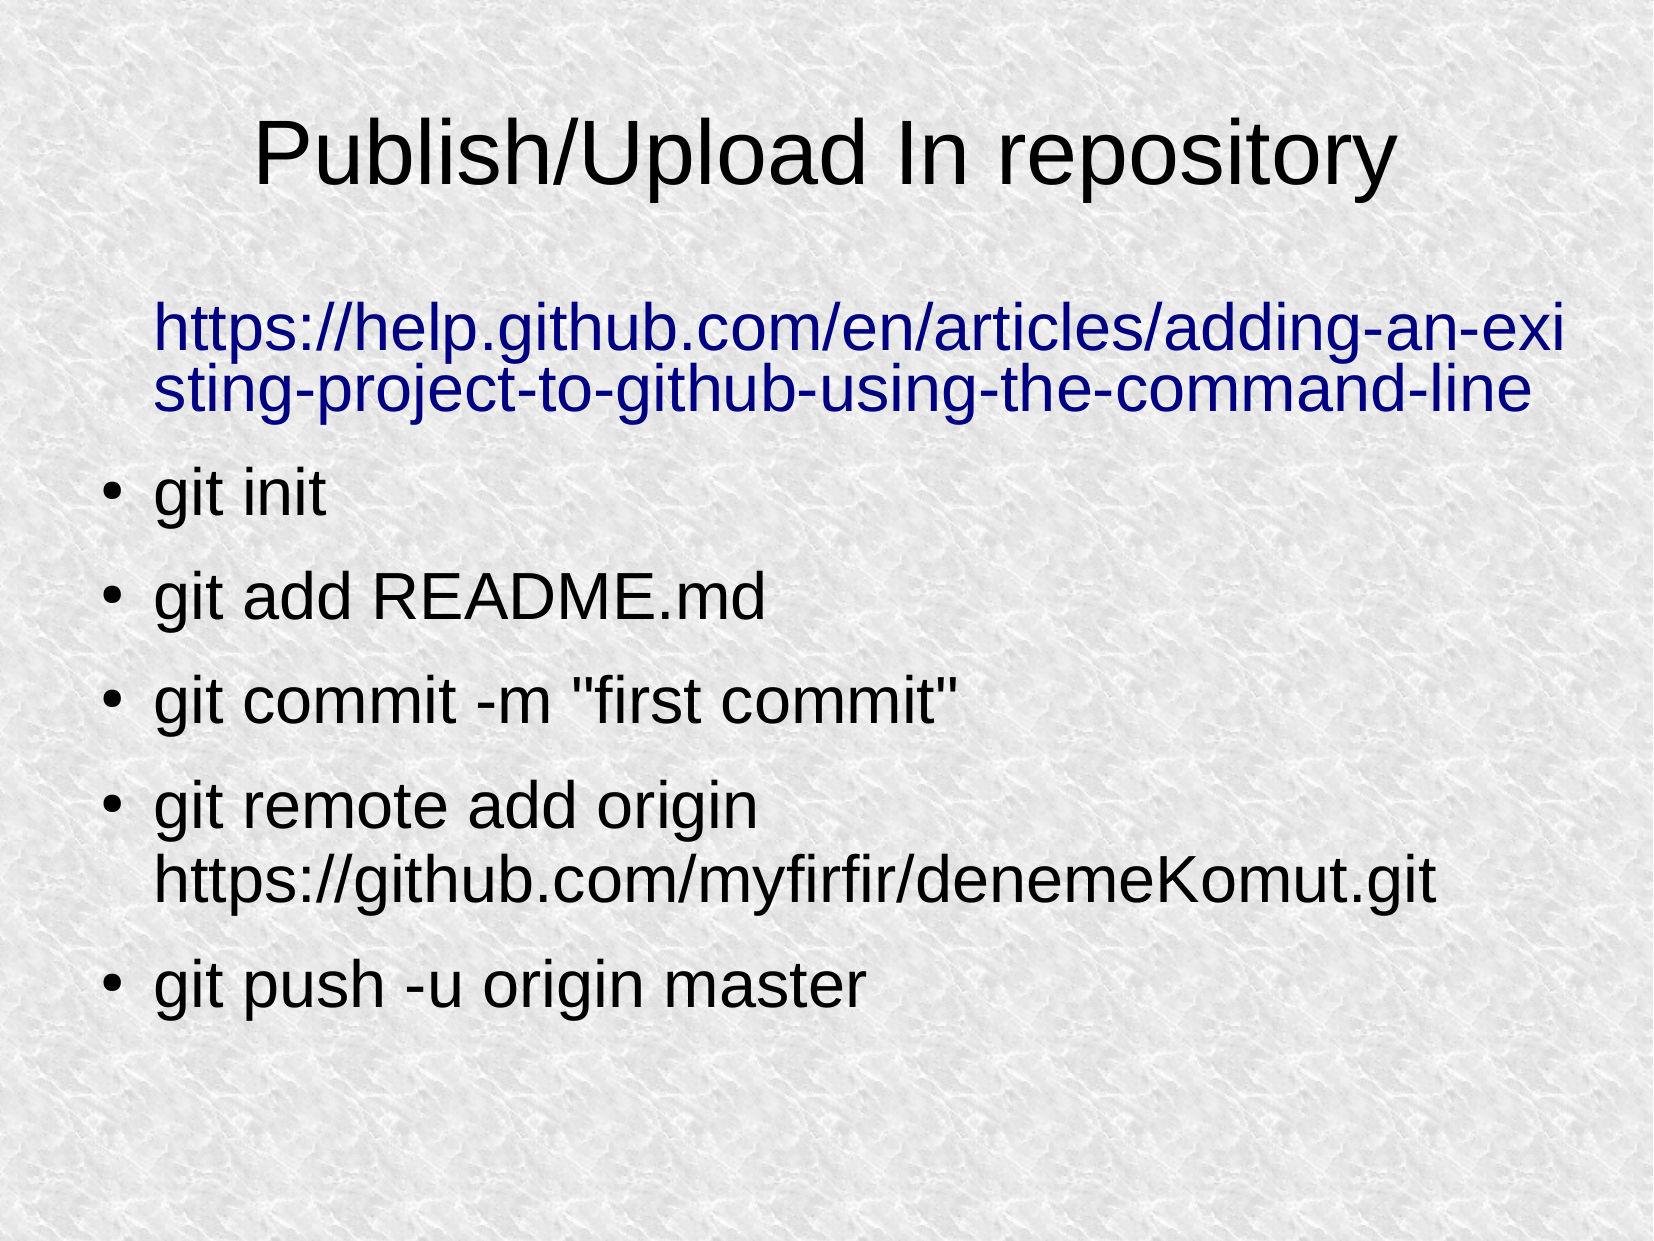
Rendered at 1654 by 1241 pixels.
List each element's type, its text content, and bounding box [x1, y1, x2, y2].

title Publish/Upload In repository [82, 49, 1571, 257]
list https://help.github.com/en/articles/adding-an-existing-project-to-github-using-the-command-line git init git add README.md git commit -m "first commit" git remote add origin https://github.com/myfirfir/denemeKomut.git git push -u origin master [82, 290, 1571, 1010]
picture [0, 0, 1654, 1241]
